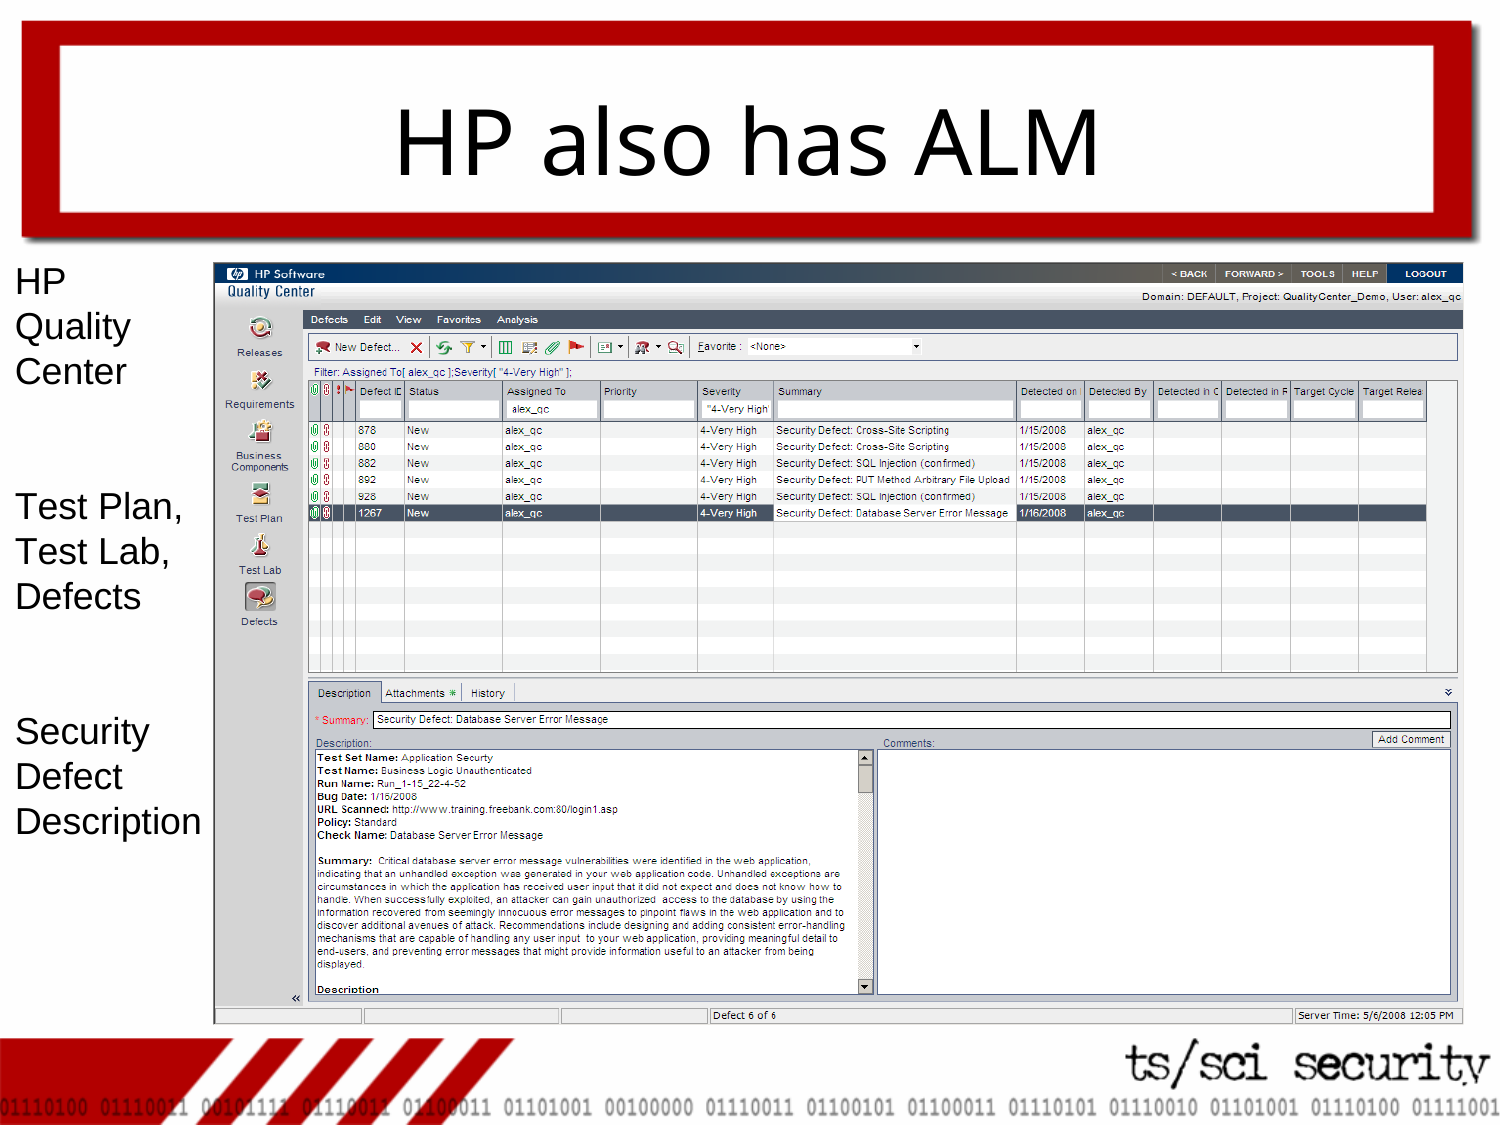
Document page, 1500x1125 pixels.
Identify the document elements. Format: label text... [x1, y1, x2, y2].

title HP also has ALM [75, 21, 1423, 257]
text_box HP Quality Center Test Plan, Test Lab, Defects Security Defect Description [0, 249, 253, 851]
picture [0, 0, 1500, 1125]
